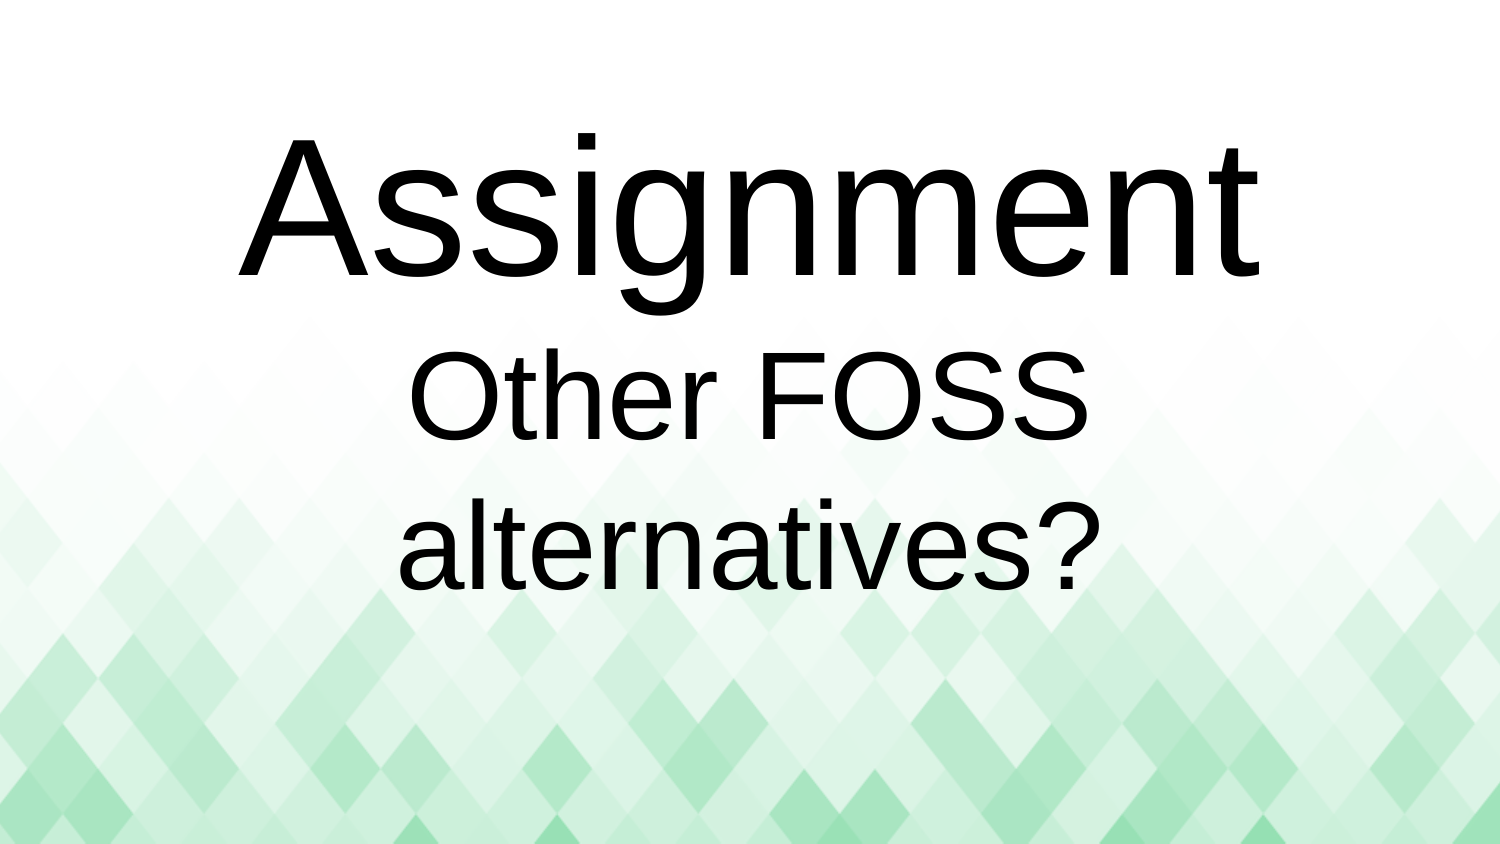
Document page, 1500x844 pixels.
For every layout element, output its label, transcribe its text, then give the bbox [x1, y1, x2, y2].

title Assignment Other FOSS alternatives? [51, 64, 1449, 781]
picture [0, 0, 1500, 844]
